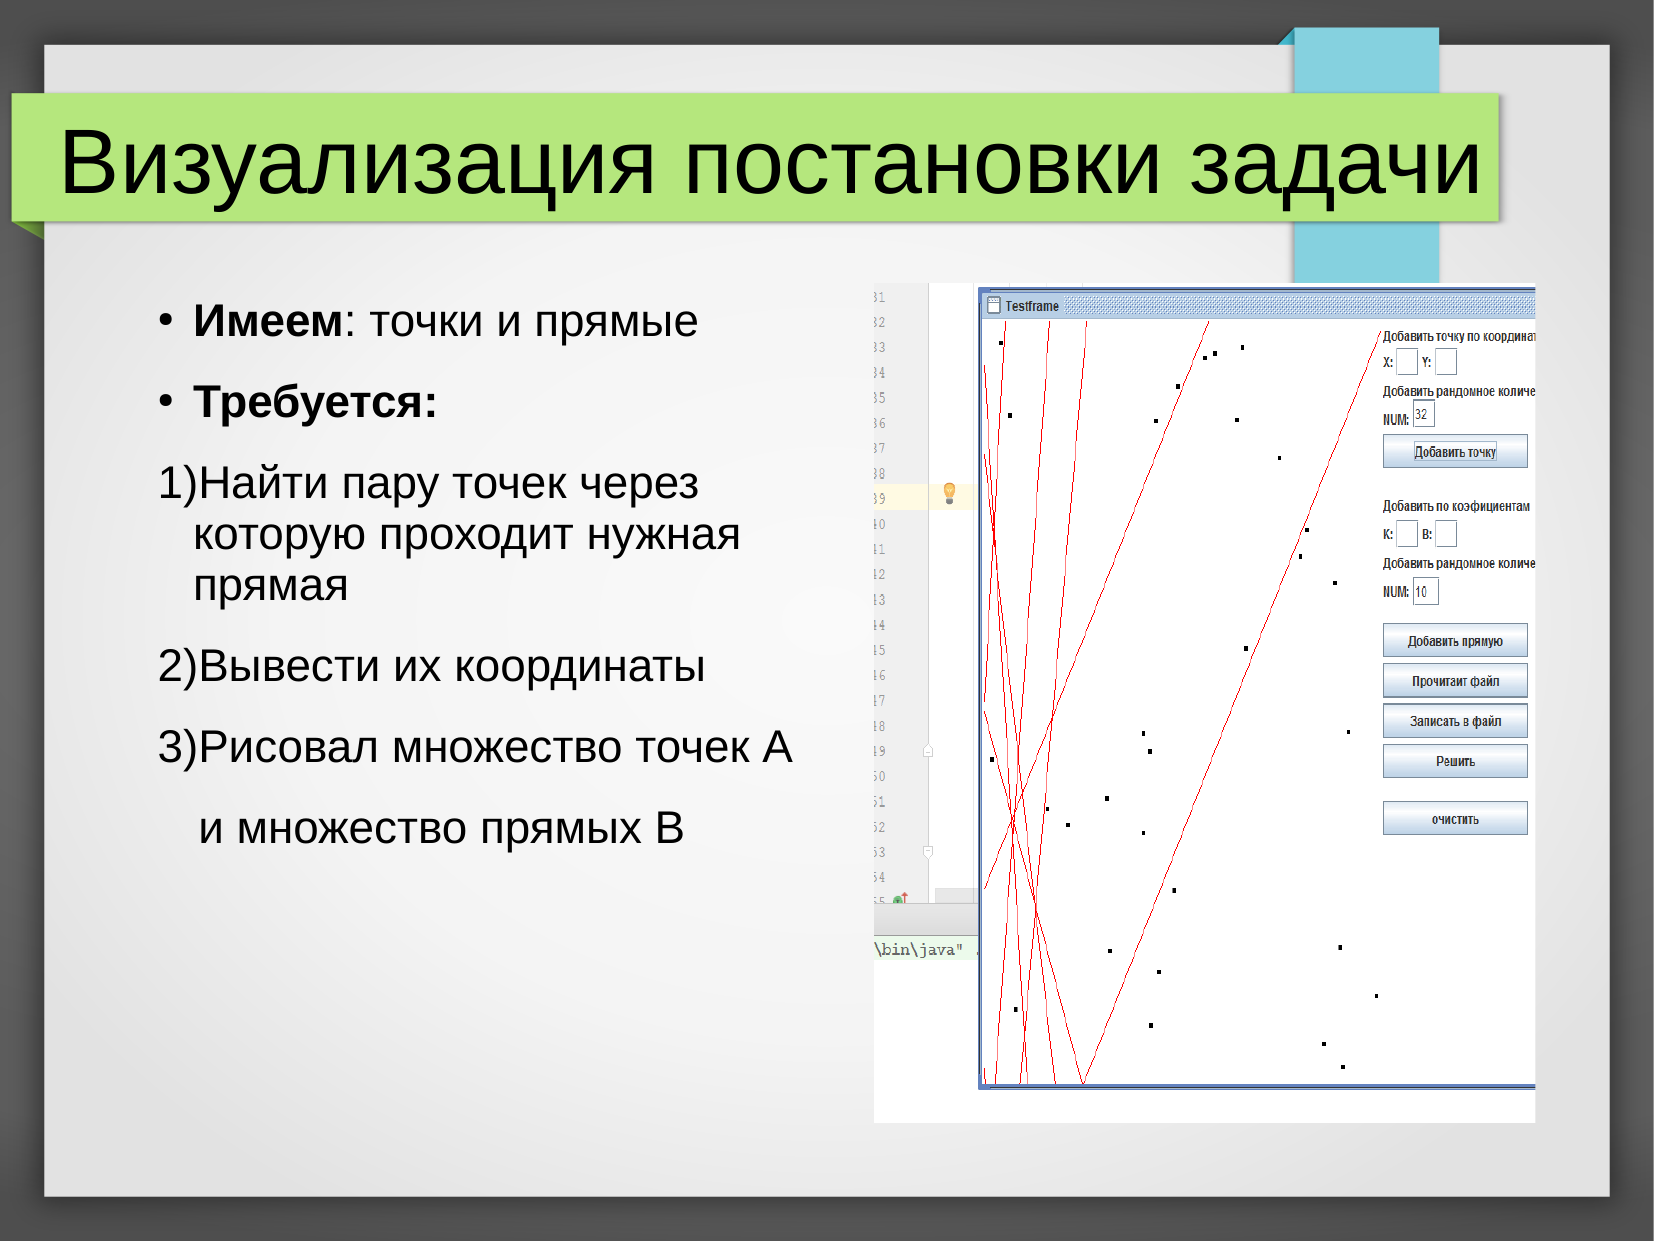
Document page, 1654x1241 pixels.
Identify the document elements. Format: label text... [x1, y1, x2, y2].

list Имеем: точки и прямые Требуется: Найти пару точек через которую проходит нужная прямая Вывести их координаты Рисовал множество точек А и множество прямых B [82, 295, 809, 1015]
title Визуализация постановки задачи [59, 59, 1583, 265]
picture [0, 0, 1654, 1241]
